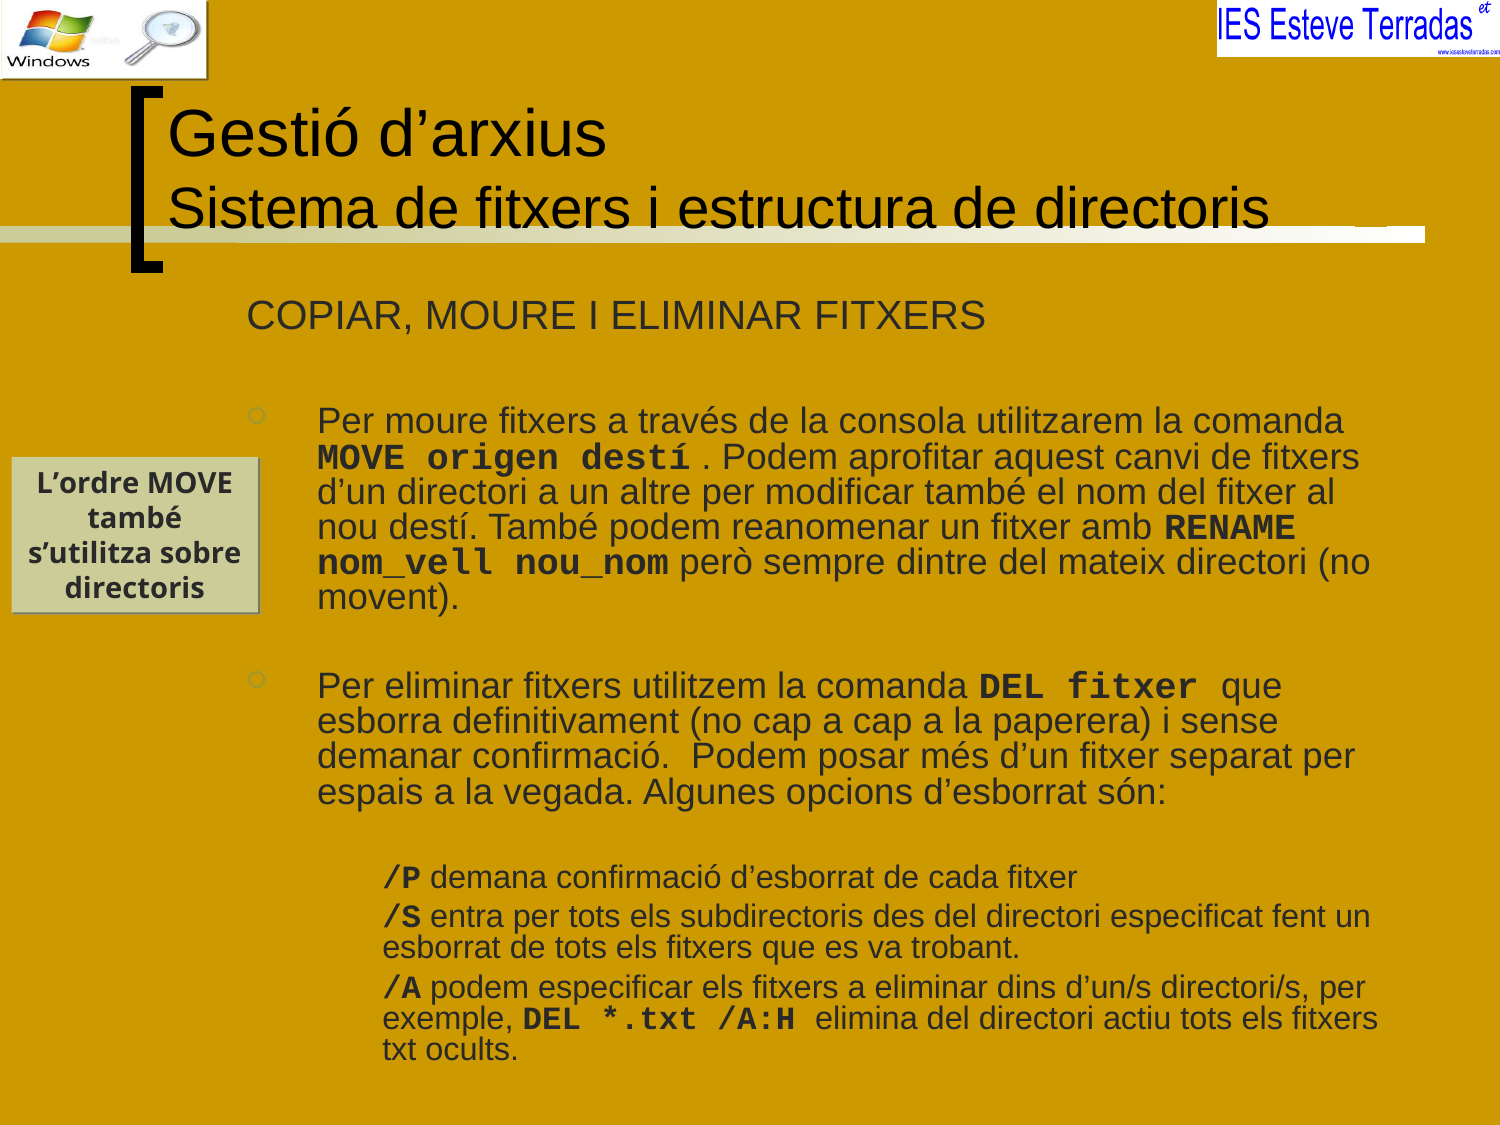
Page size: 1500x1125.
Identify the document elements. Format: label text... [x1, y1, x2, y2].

text_box L’ordre MOVE també s’utilitza sobre directoris [11, 456, 258, 613]
title Gestió d’arxius Sistema de fitxers i estructura de directoris [152, 15, 1328, 248]
list COPIAR, MOURE I ELIMINAR FITXERS Per moure fitxers a través de la consola utilitzarem la comanda MOVE origen destí . Podem aprofitar aquest canvi de fitxers d’un directori a un altre per modificar també el nom del fitxer al nou destí. També podem reanomenar un fitxer amb RENAME nom_vell nou_nom però sempre dintre del mateix directori (no movent). Per eliminar fitxers utilitzem la comanda DEL fitxer que esborra definitivament (no cap a cap a la paperera) i sense demanar confirmació. Podem posar més d’un fitxer separat per espais a la vegada. Algunes opcions d’esborrat són: /P demana confirmació d’esborrat de cada fitxer /S entra per tots els subdirectoris des del directori especificat fent un esborrat de tots els fitxers que es va trobant. /A podem especificar els fitxers a eliminar dins d’un/s directori/s, per exemple, DEL *.txt /A:H elimina del directori actiu tots els fitxers txt ocults. [159, 290, 1416, 1083]
picture [1217, 0, 1500, 57]
picture [0, 0, 207, 79]
